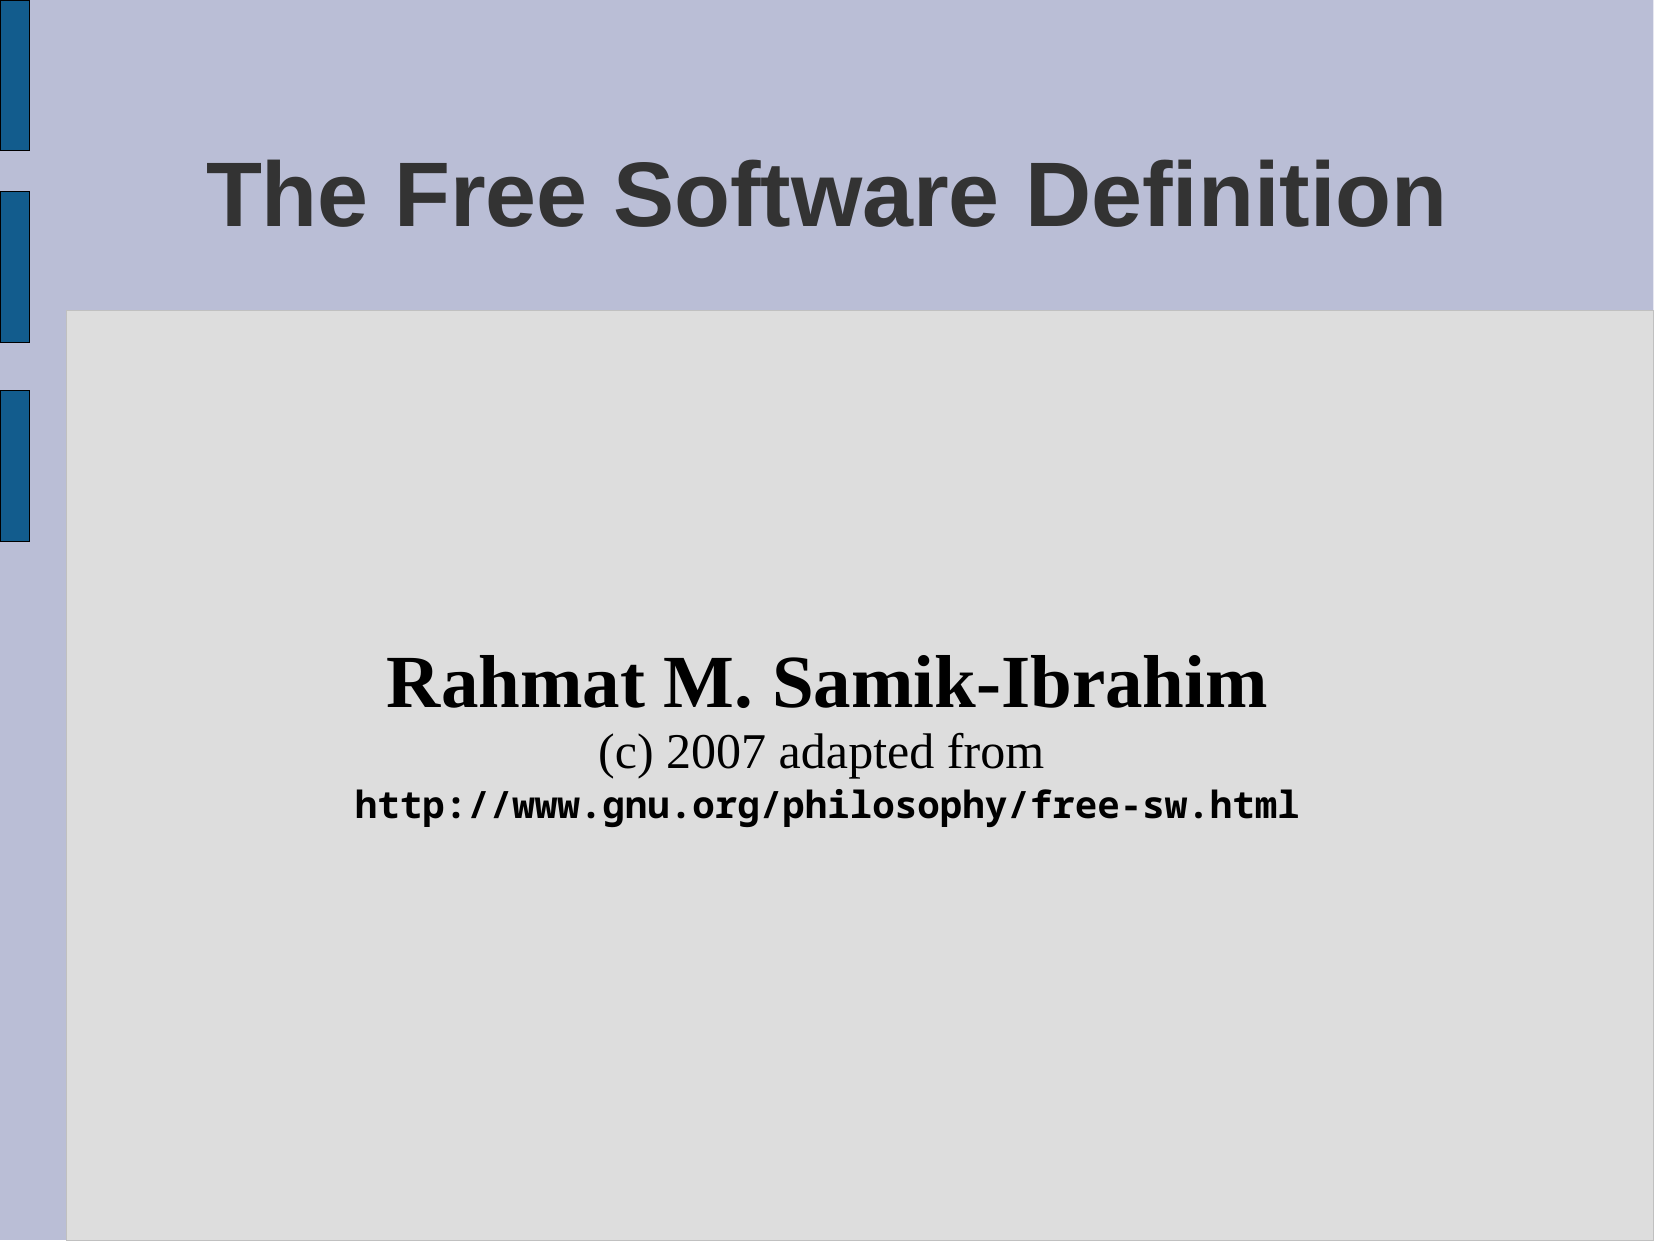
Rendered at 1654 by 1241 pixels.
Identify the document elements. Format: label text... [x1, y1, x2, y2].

subtitle Rahmat M. Samik-Ibrahim (c) 2007 adapted from http://www.gnu.org/philosophy/free-sw.html [121, 352, 1534, 1119]
title The Free Software Definition [121, 87, 1534, 302]
